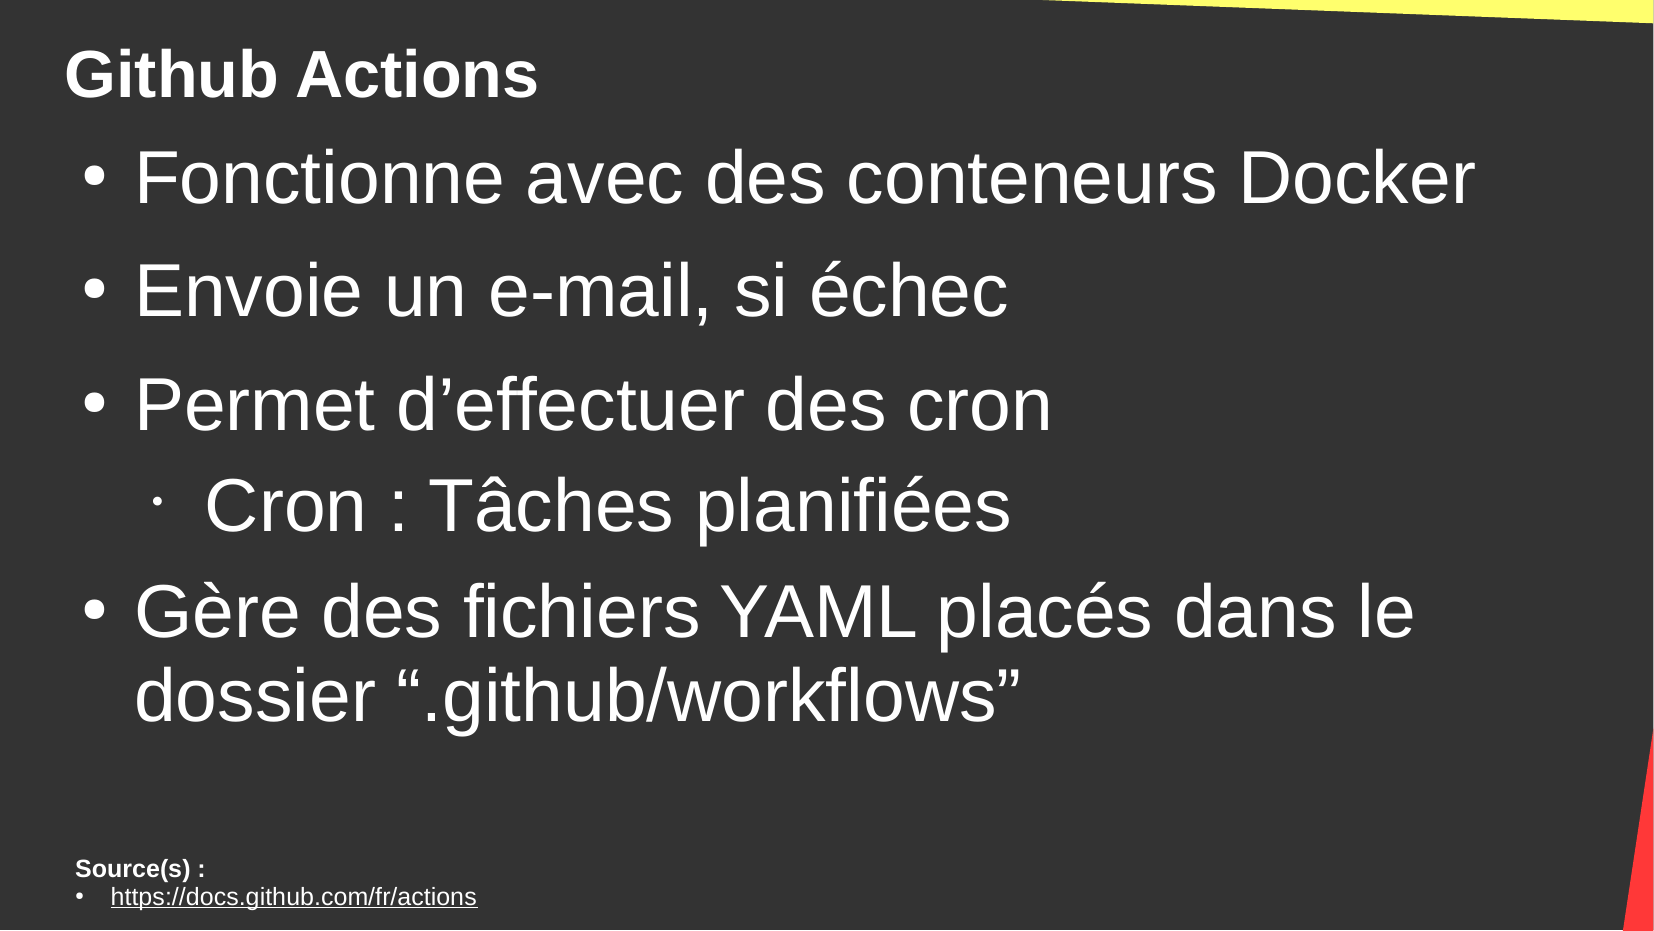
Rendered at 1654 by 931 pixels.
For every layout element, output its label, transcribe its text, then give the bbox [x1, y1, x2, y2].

text_box Source(s) : https://docs.github.com/fr/actions [60, 809, 1546, 919]
text_box [1622, 724, 1654, 931]
title Github Actions [64, 37, 1105, 119]
text_box [1042, 0, 1654, 24]
list Fonctionne avec des conteneurs Docker Envoie un e-mail, si échec Permet d’effectuer des cron Cron : Tâches planifiées Gère des fichiers YAML placés dans le dossier “.github/workflows” [63, 135, 1542, 792]
